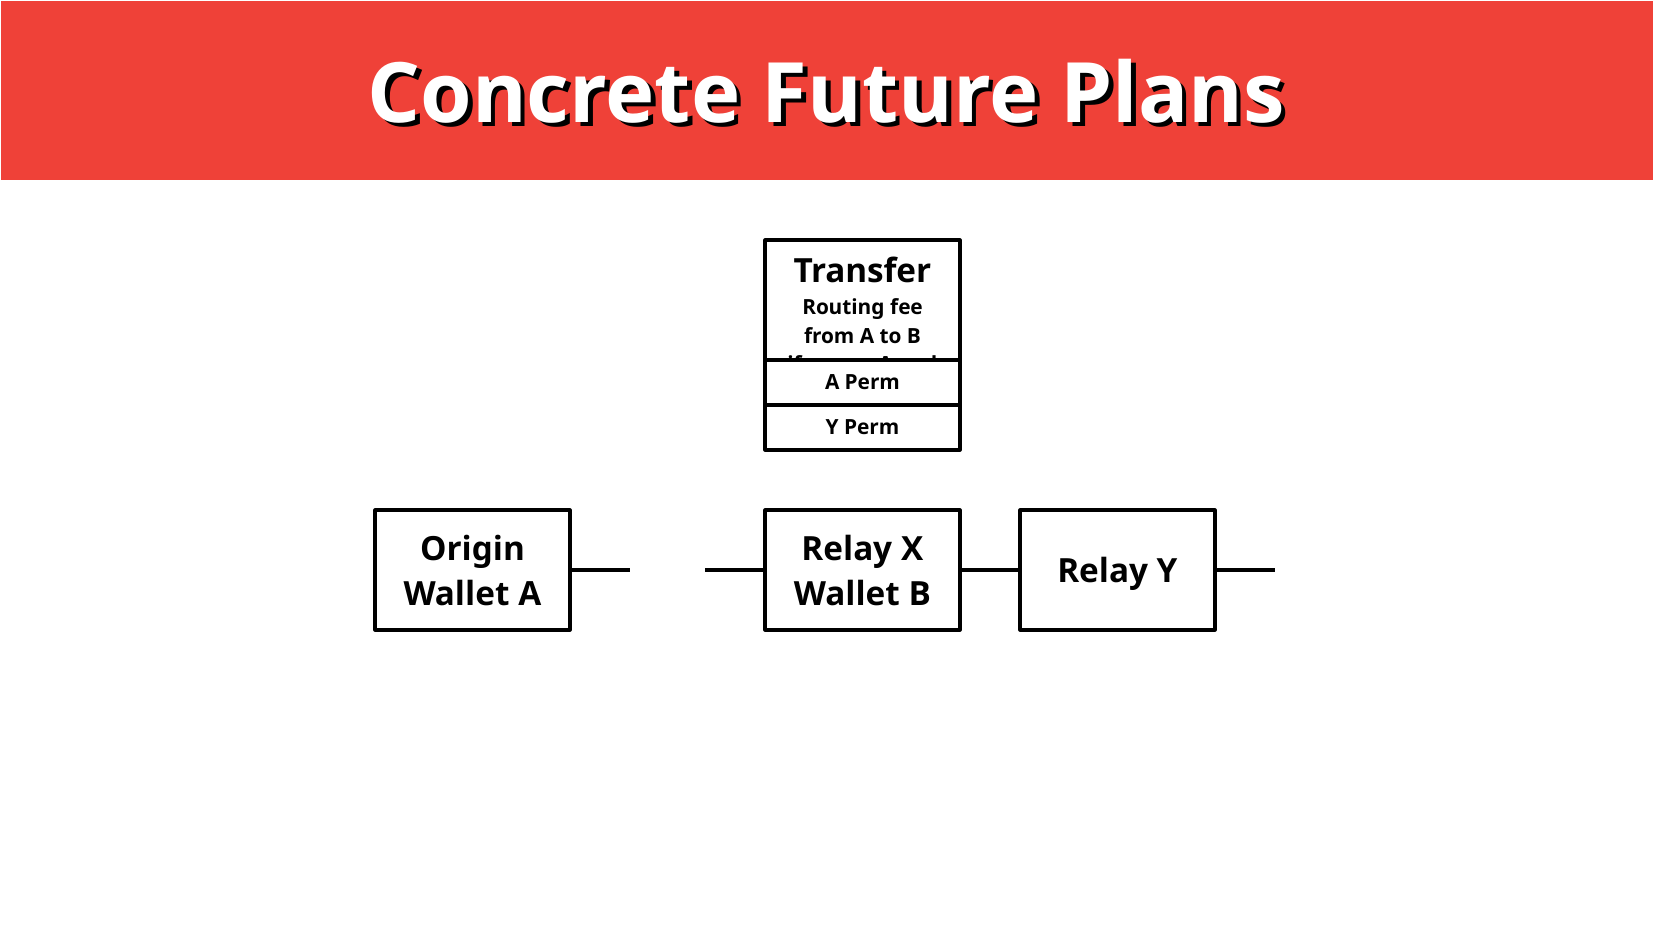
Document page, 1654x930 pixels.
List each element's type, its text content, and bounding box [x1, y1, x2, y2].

subtitle [82, 217, 1571, 757]
text_box Origin Wallet A [375, 510, 571, 631]
text_box Transfer Routing fee from A to B if perms A and Y [765, 240, 961, 359]
text_box A Perm [765, 359, 961, 405]
text_box Relay Y [1020, 510, 1216, 631]
text_box Concrete Future Plans [0, 0, 1653, 181]
text_box Y Perm [765, 405, 961, 450]
text_box Relay X Wallet B [765, 510, 961, 631]
